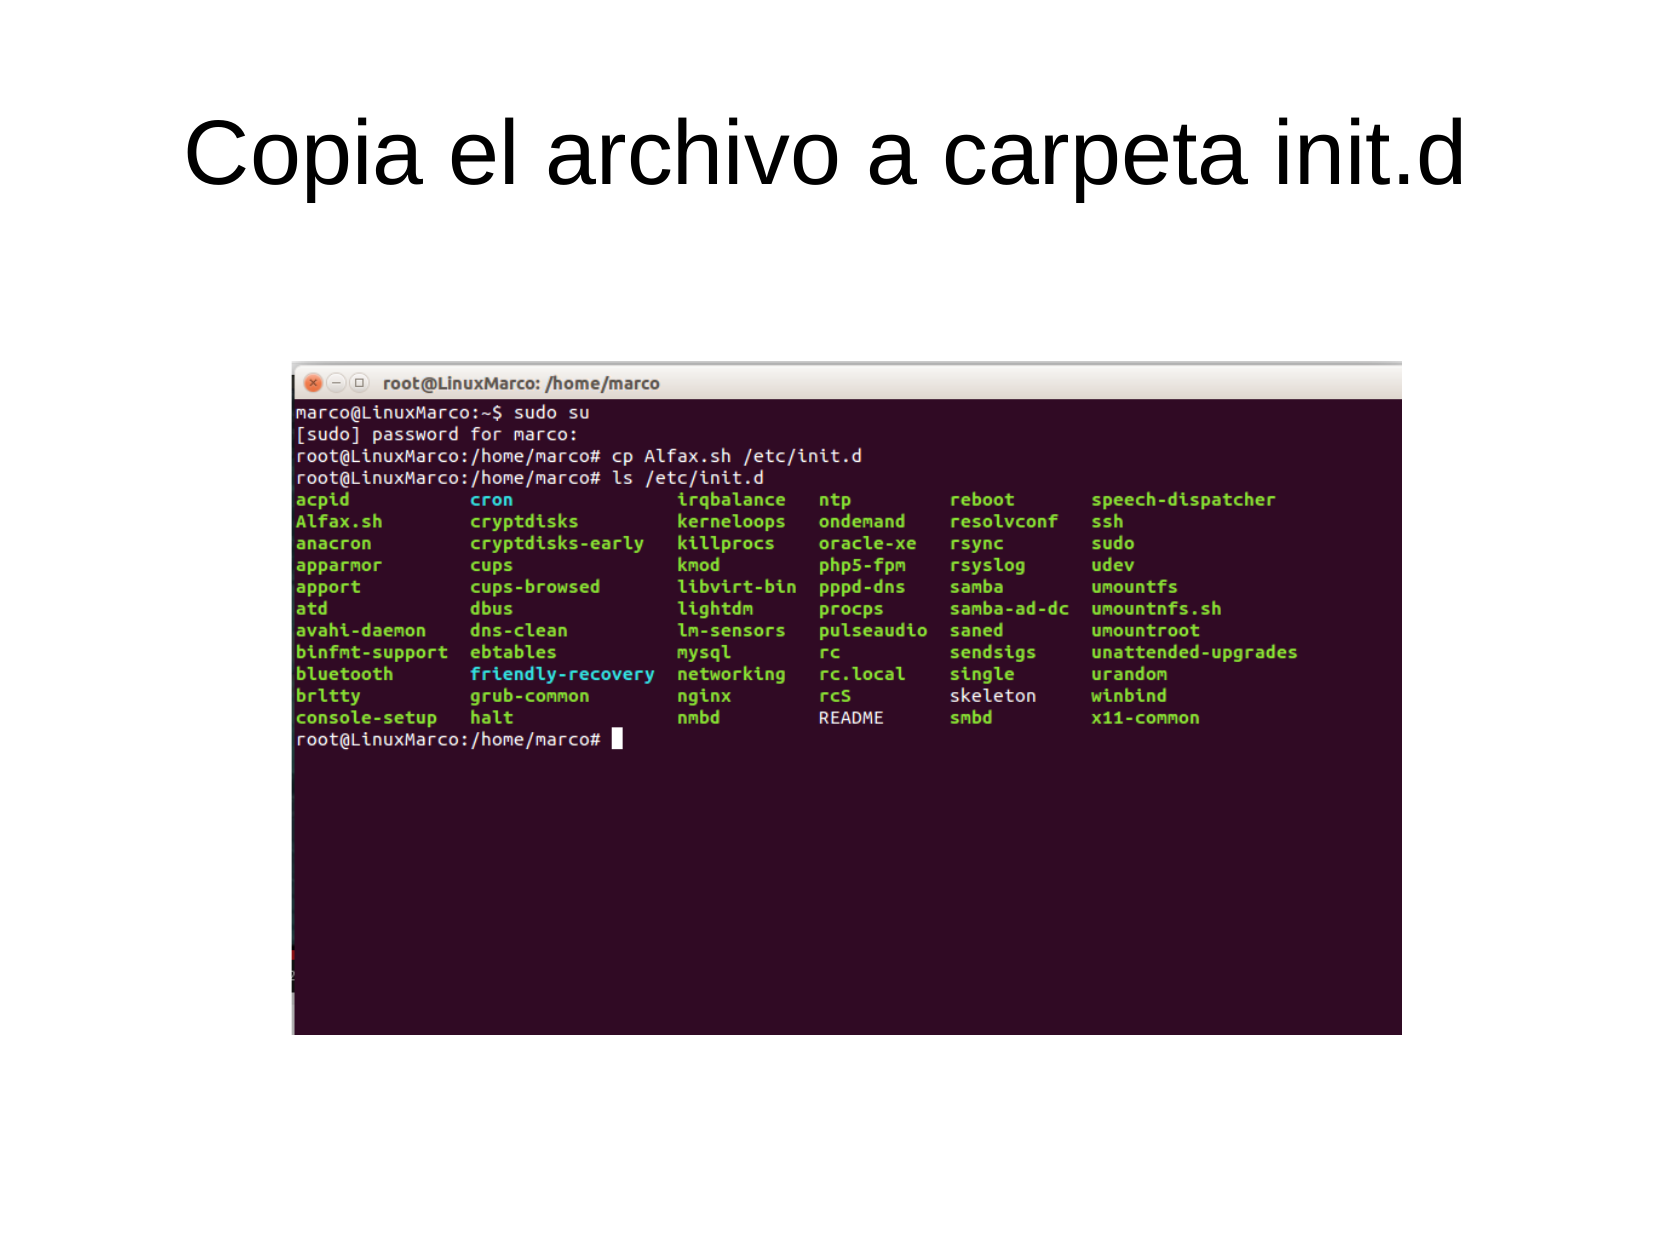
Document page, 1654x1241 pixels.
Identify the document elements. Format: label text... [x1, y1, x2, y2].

title Copia el archivo a carpeta init.d [82, 49, 1571, 257]
picture [291, 361, 1402, 1035]
